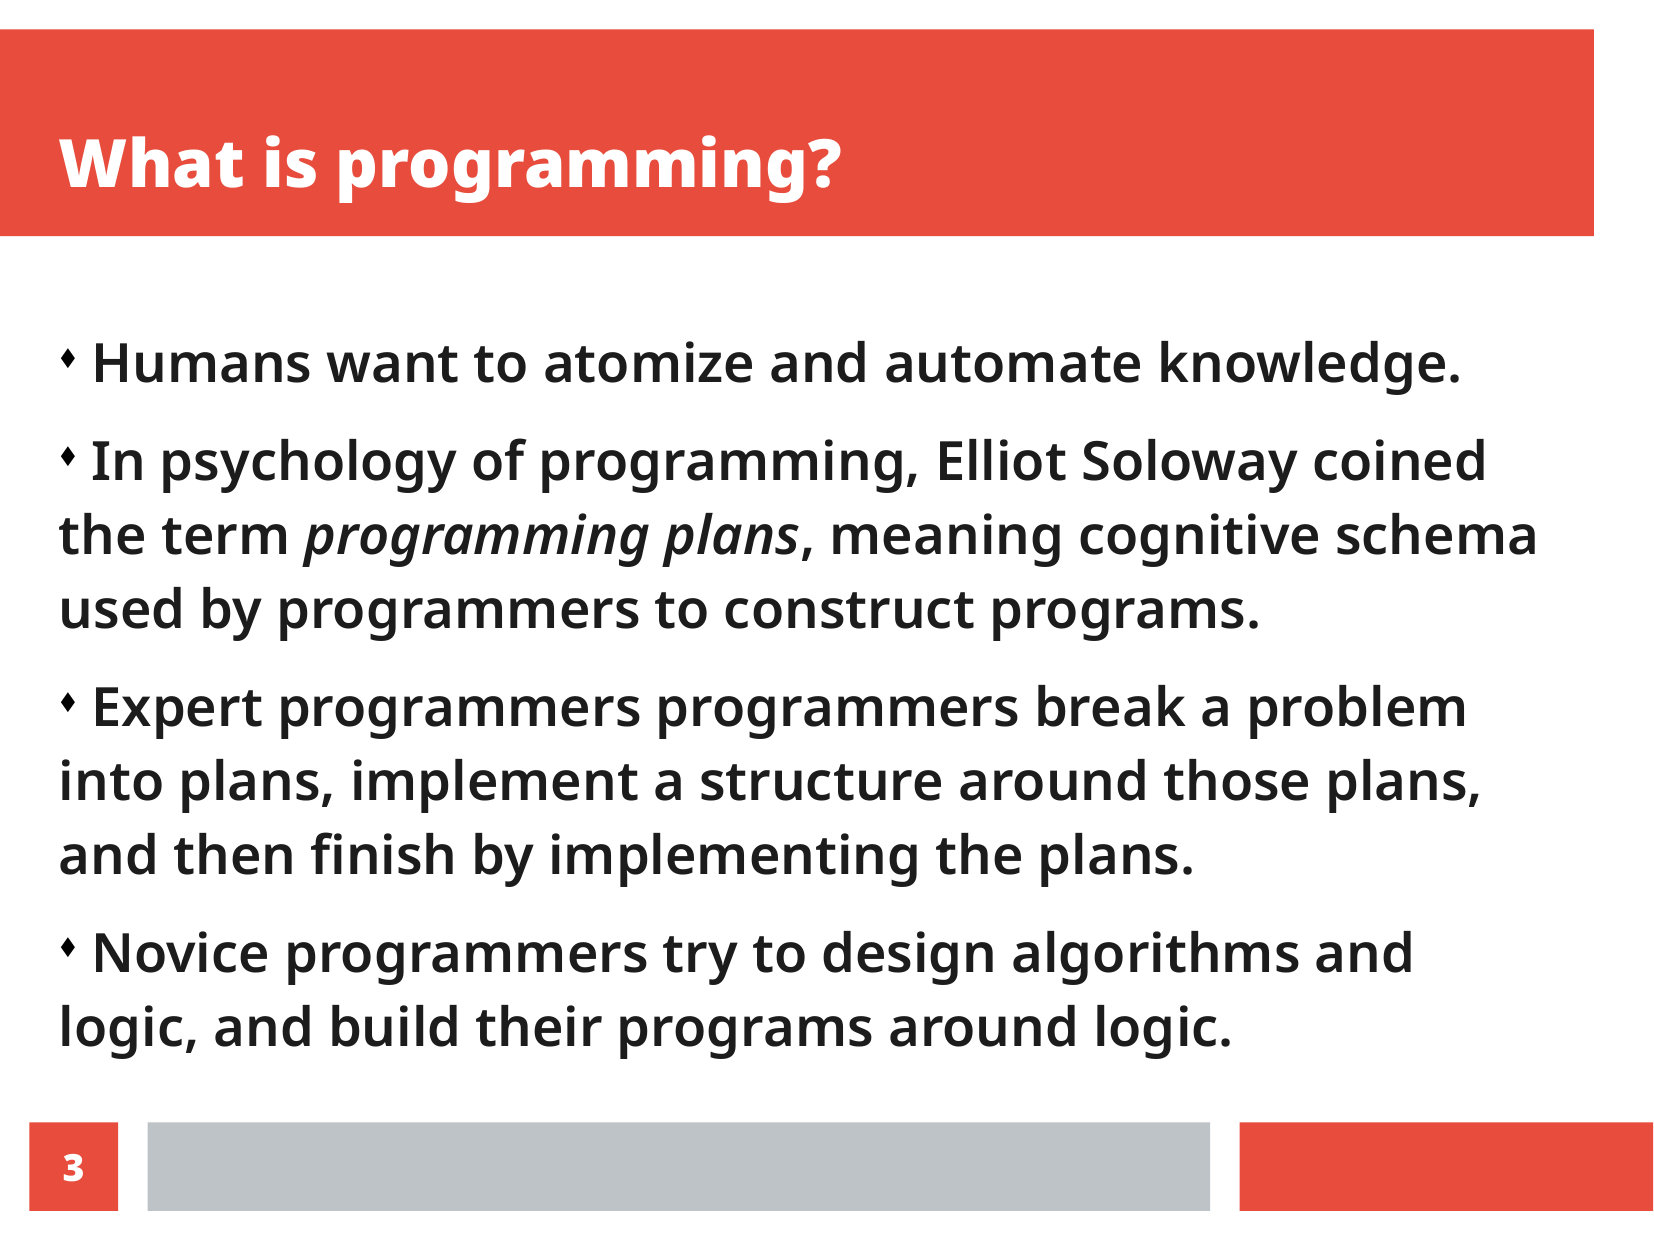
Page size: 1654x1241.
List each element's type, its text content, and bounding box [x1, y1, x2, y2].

list Humans want to atomize and automate knowledge. In psychology of programming, Elliot Soloway coined the term programming plans, meaning cognitive schema used by programmers to construct programs. Expert programmers programmers break a problem into plans, implement a structure around those plans, and then finish by implementing the plans. Novice programmers try to design algorithms and logic, and build their programs around logic. [58, 324, 1565, 1093]
title What is programming? [58, 59, 1594, 207]
